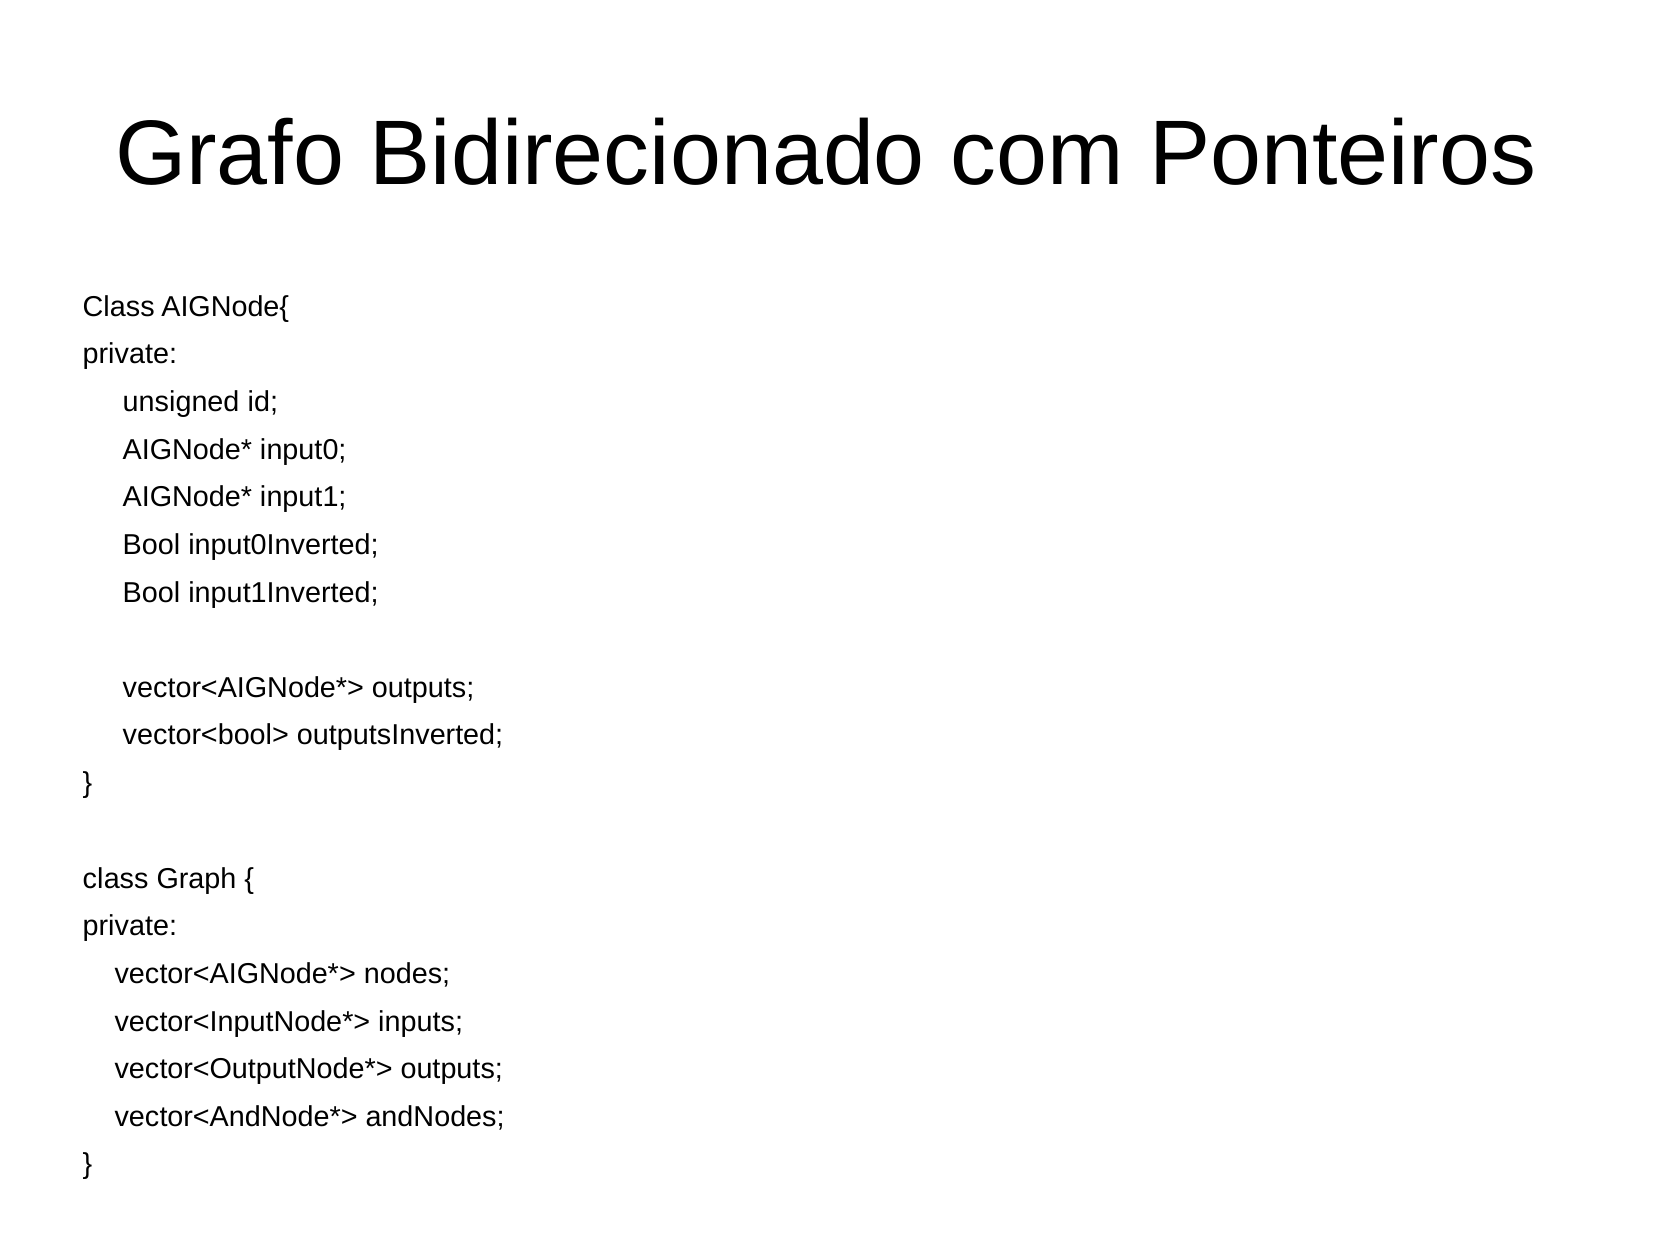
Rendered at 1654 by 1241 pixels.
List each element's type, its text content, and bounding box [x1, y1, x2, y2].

list Class AIGNode{ private: unsigned id; AIGNode* input0; AIGNode* input1; Bool input0Inverted; Bool input1Inverted; vector<AIGNode*> outputs; vector<bool> outputsInverted; } class Graph { private: vector<AIGNode*> nodes; vector<InputNode*> inputs; vector<OutputNode*> outputs; vector<AndNode*> andNodes; } [82, 290, 1571, 1186]
title Grafo Bidirecionado com Ponteiros [82, 49, 1571, 257]
